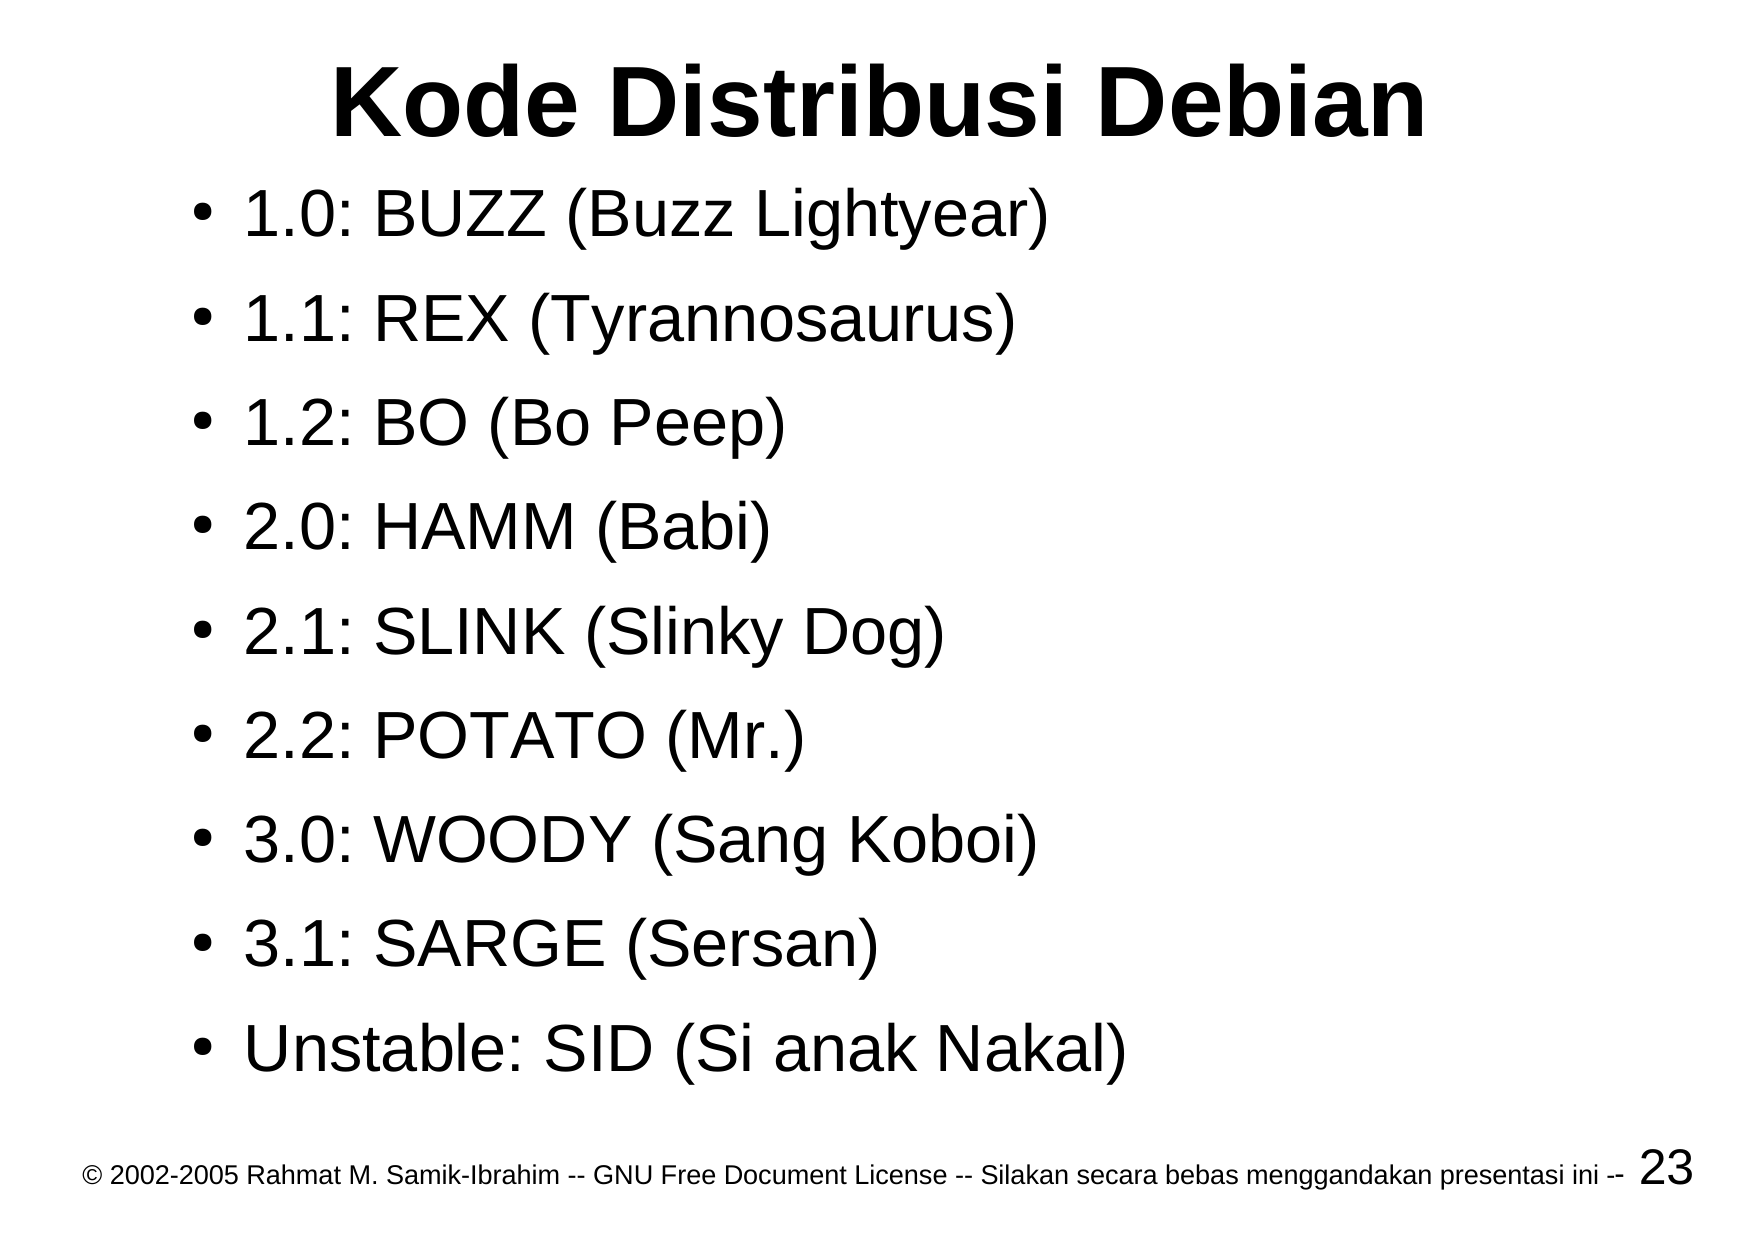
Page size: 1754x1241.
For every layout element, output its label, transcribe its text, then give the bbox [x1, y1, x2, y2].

title Kode Distribusi Debian [171, 38, 1589, 166]
list 1.0: BUZZ (Buzz Lightyear) 1.1: REX (Tyrannosaurus) 1.2: BO (Bo Peep) 2.0: HAMM (Babi) 2.1: SLINK (Slinky Dog) 2.2: POTATO (Mr.) 3.0: WOODY (Sang Koboi) 3.1: SARGE (Sersan) Unstable: SID (Si anak Nakal) [155, 176, 1573, 1142]
